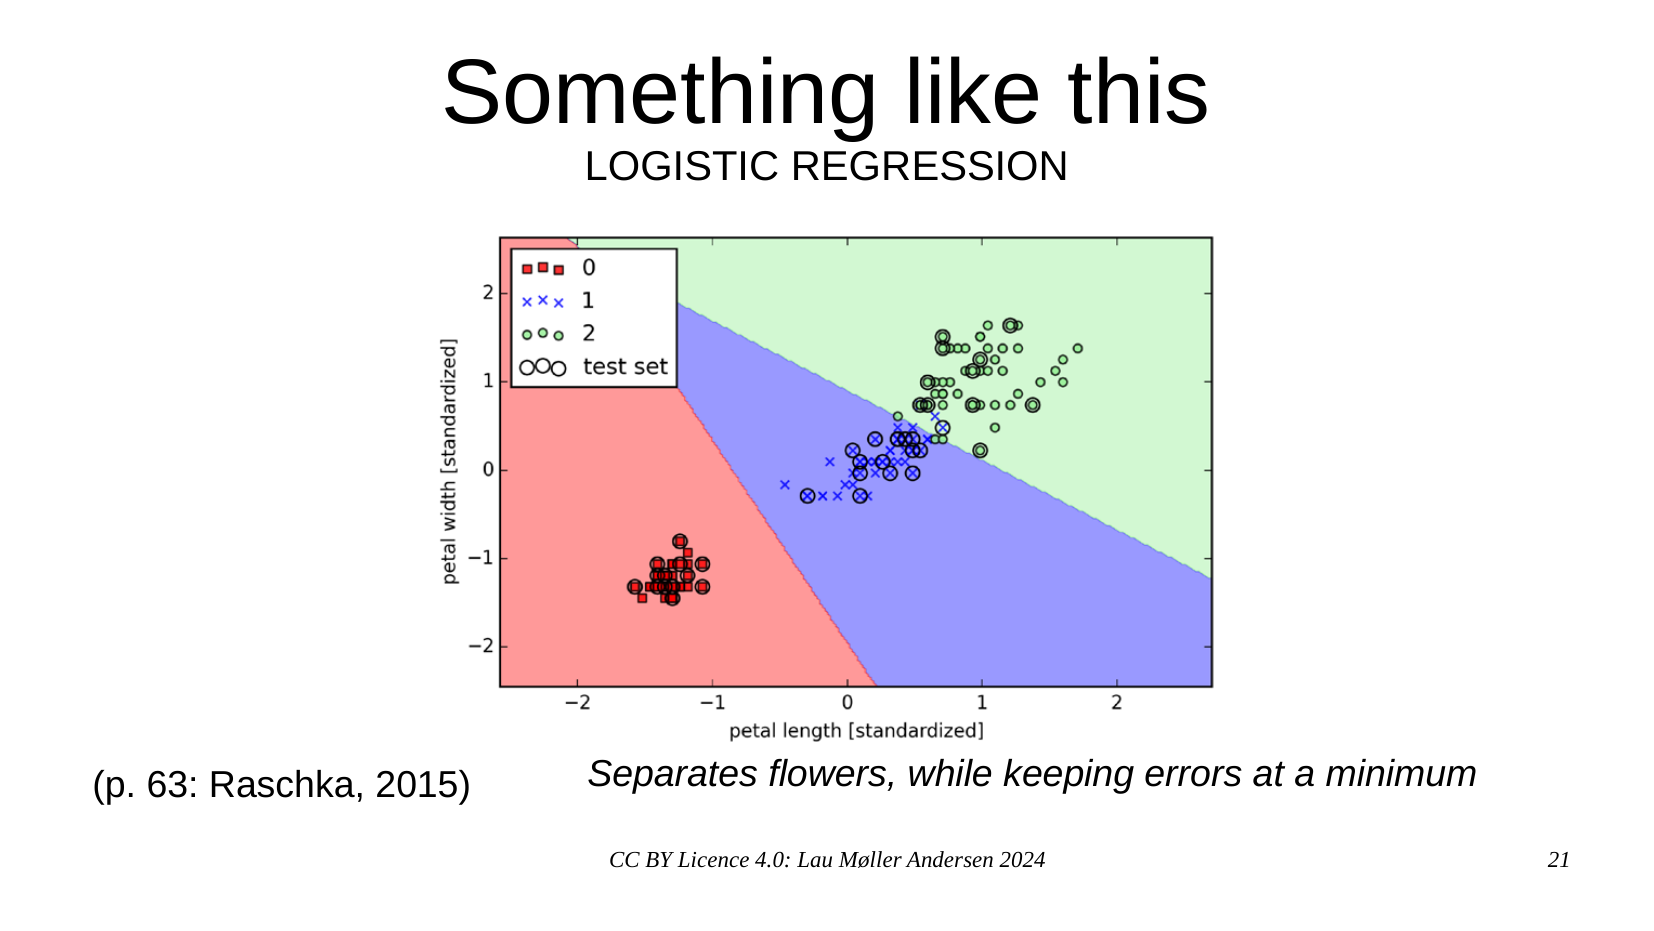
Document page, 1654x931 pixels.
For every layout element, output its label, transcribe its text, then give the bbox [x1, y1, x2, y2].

text_box (p. 63: Raschka, 2015) [77, 755, 572, 855]
title Something like this LOGISTIC REGRESSION [82, 36, 1571, 193]
picture [422, 217, 1232, 755]
text_box Separates flowers, while keeping errors at a minimum [572, 745, 1589, 859]
